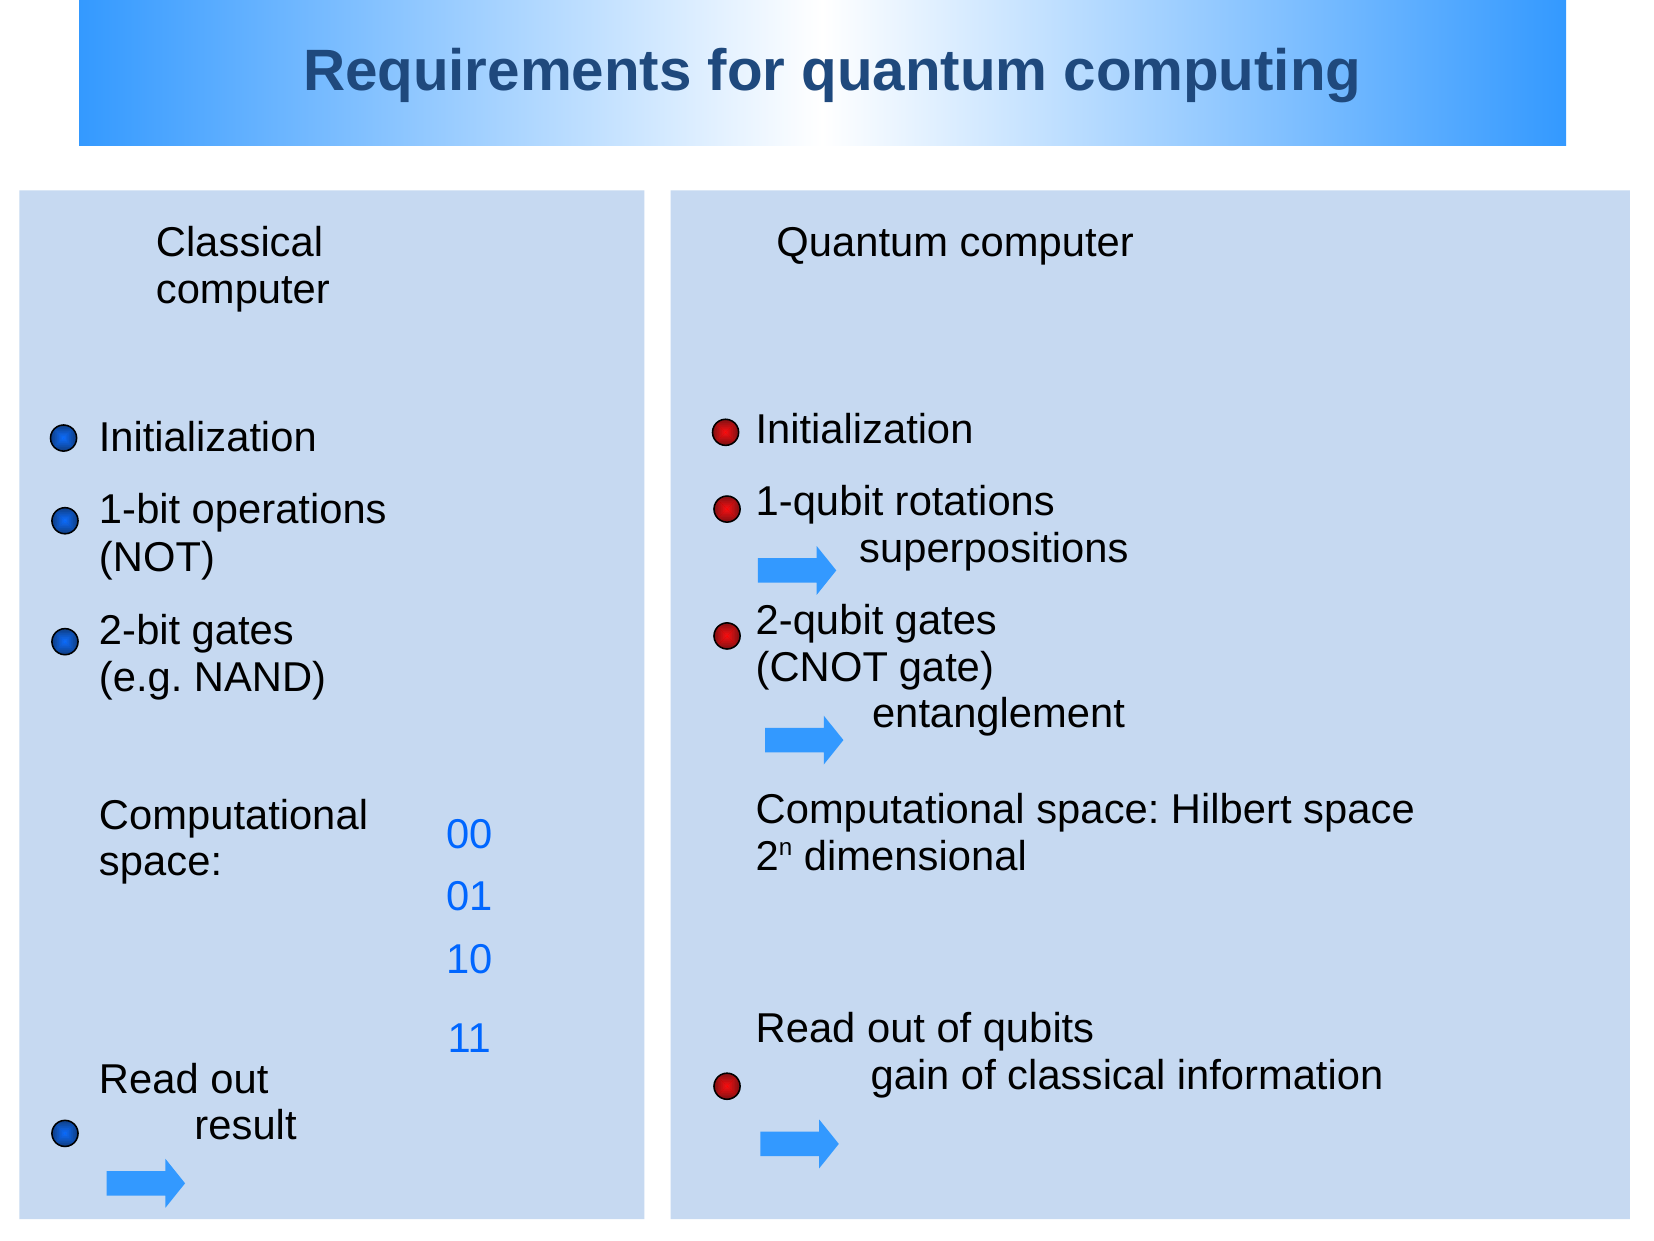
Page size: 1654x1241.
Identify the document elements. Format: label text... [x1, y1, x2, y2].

text_box Initialization 1-bit operations (NOT)‏ 2-bit gates (e.g. NAND) Computational space: Read out  result [84, 405, 659, 1157]
text_box [79, 0, 1654, 146]
text_box 11 [432, 1006, 506, 1069]
text_box [670, 190, 1630, 1220]
text_box Classical computer [141, 211, 346, 320]
text_box 00 [431, 803, 508, 866]
text_box Requirements for quantum computing [288, 29, 1393, 111]
text_box Initialization 1-qubit rotations superpositions 2-qubit gates (CNOT gate)  entanglement Computational space: Hilbert space 2n dimensional Read out of qubits gain of classical information [740, 397, 1654, 1106]
text_box [19, 190, 645, 1220]
text_box [757, 546, 837, 595]
text_box Quantum computer [761, 211, 1149, 274]
text_box [765, 715, 844, 765]
text_box 01 [431, 866, 508, 927]
text_box 10 [431, 928, 508, 991]
